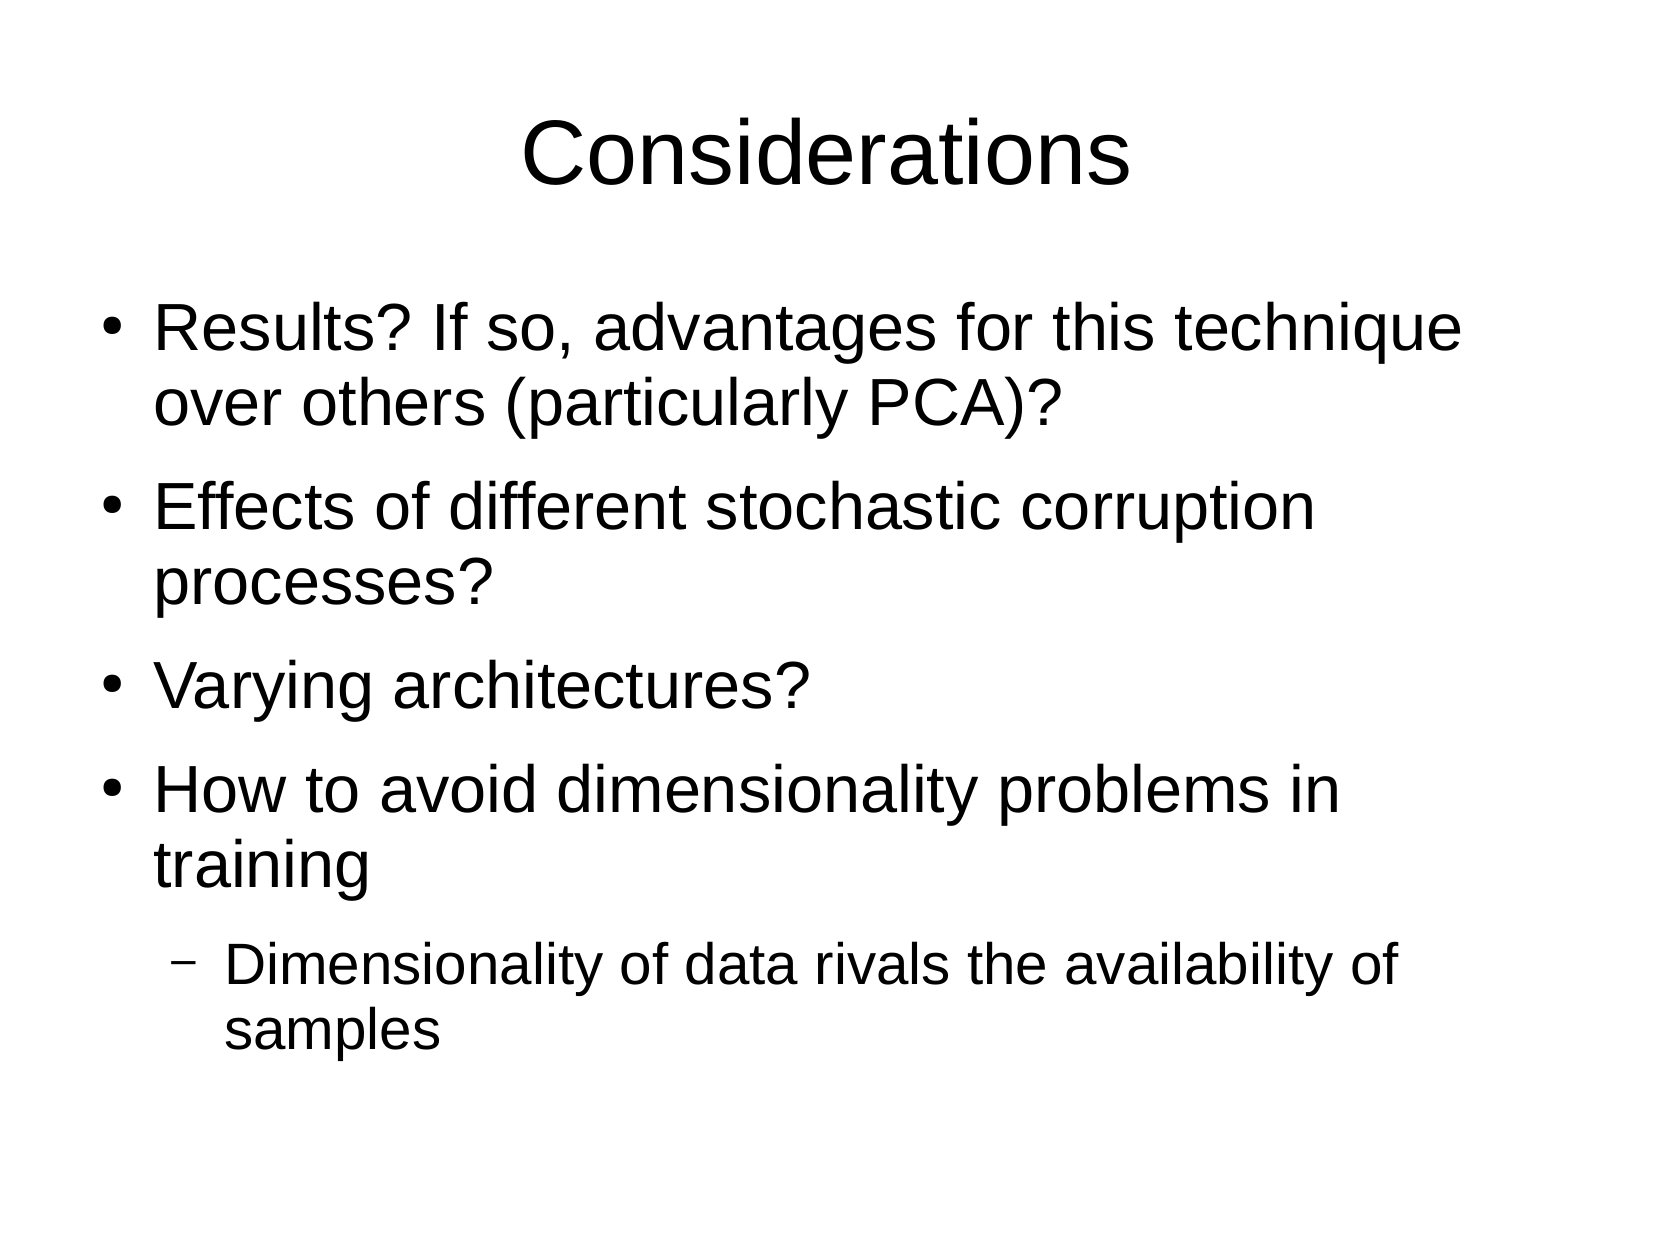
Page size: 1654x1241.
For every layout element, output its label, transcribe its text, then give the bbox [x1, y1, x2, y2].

list Results? If so, advantages for this technique over others (particularly PCA)? Effects of different stochastic corruption processes? Varying architectures? How to avoid dimensionality problems in training Dimensionality of data rivals the availability of samples [82, 290, 1571, 1133]
title Considerations [82, 49, 1571, 257]
